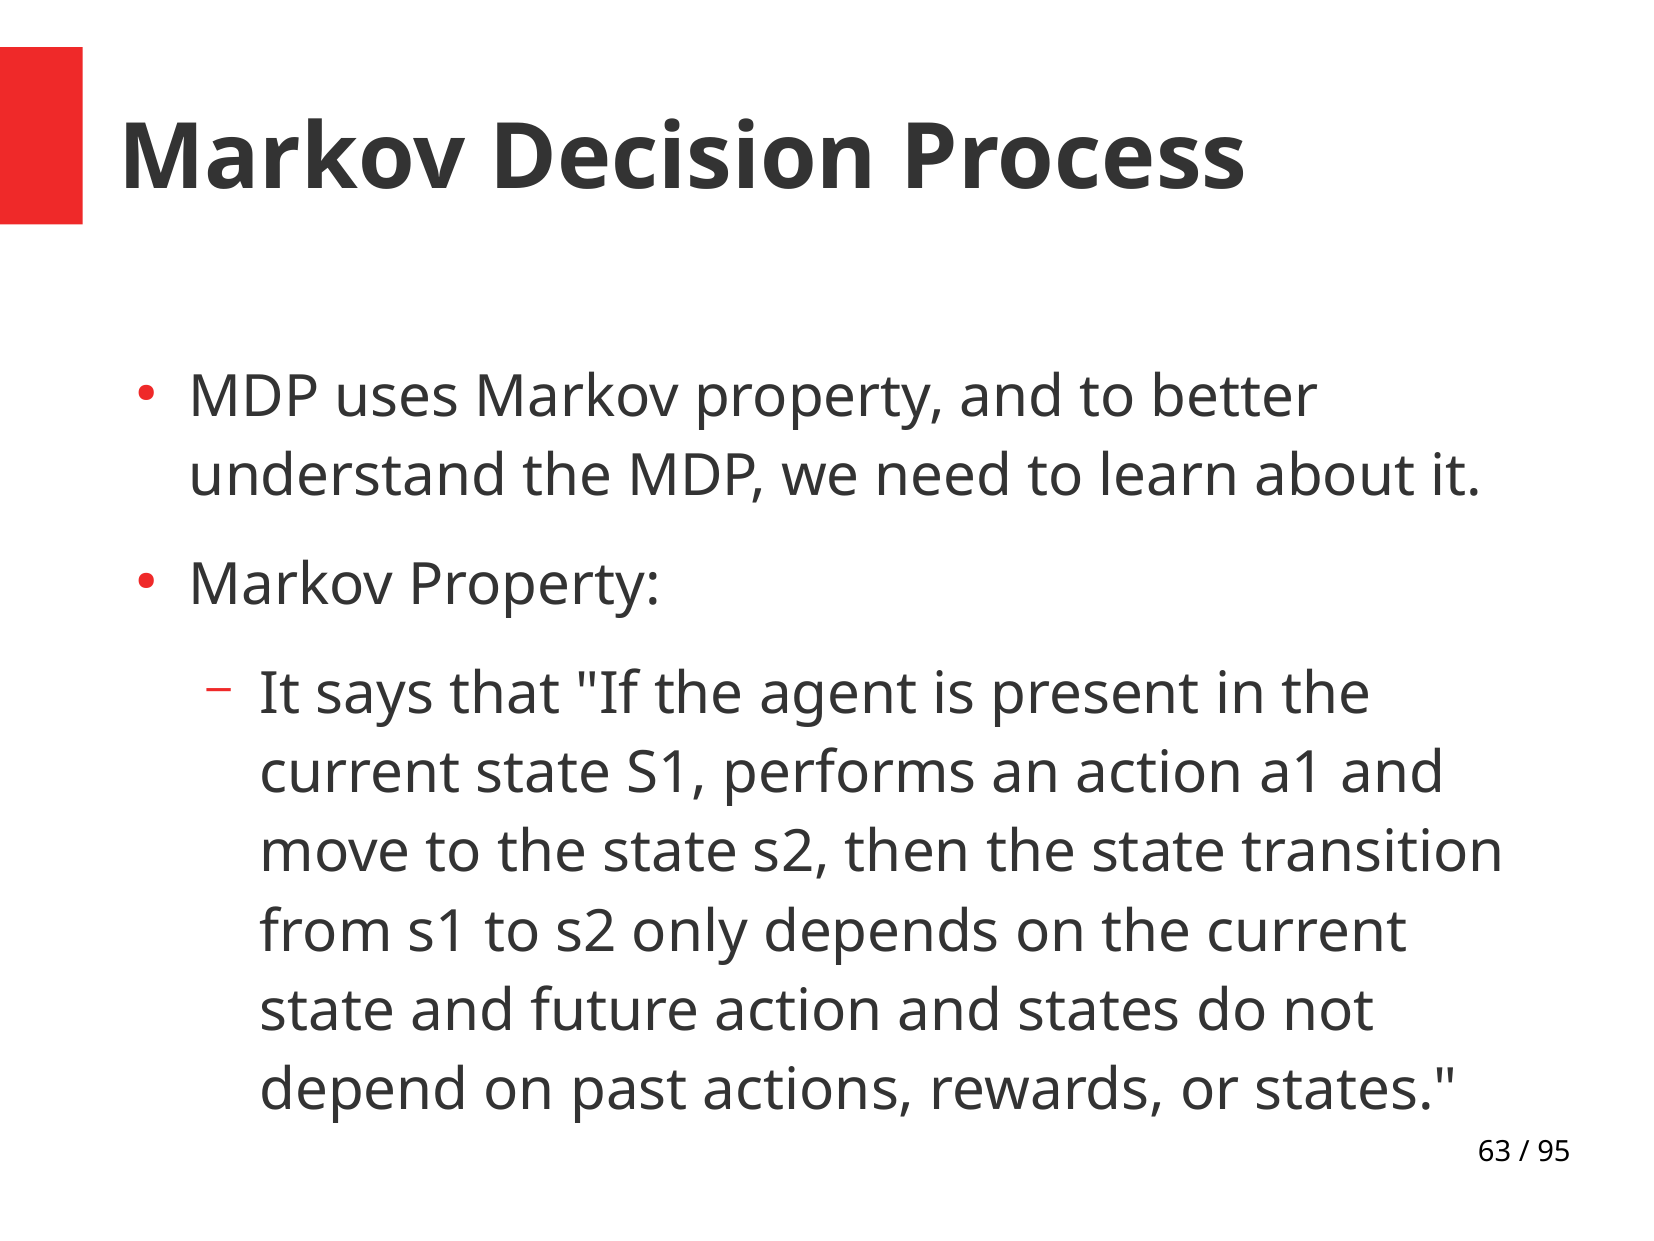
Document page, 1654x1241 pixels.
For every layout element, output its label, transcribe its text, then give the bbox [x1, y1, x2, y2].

list MDP uses Markov property, and to better understand the MDP, we need to learn about it. Markov Property: It says that "If the agent is present in the current state S1, performs an action a1 and move to the state s2, then the state transition from s1 to s2 only depends on the current state and future action and states do not depend on past actions, rewards, or states." [118, 354, 1536, 1074]
title Markov Decision Process [118, 49, 1571, 257]
